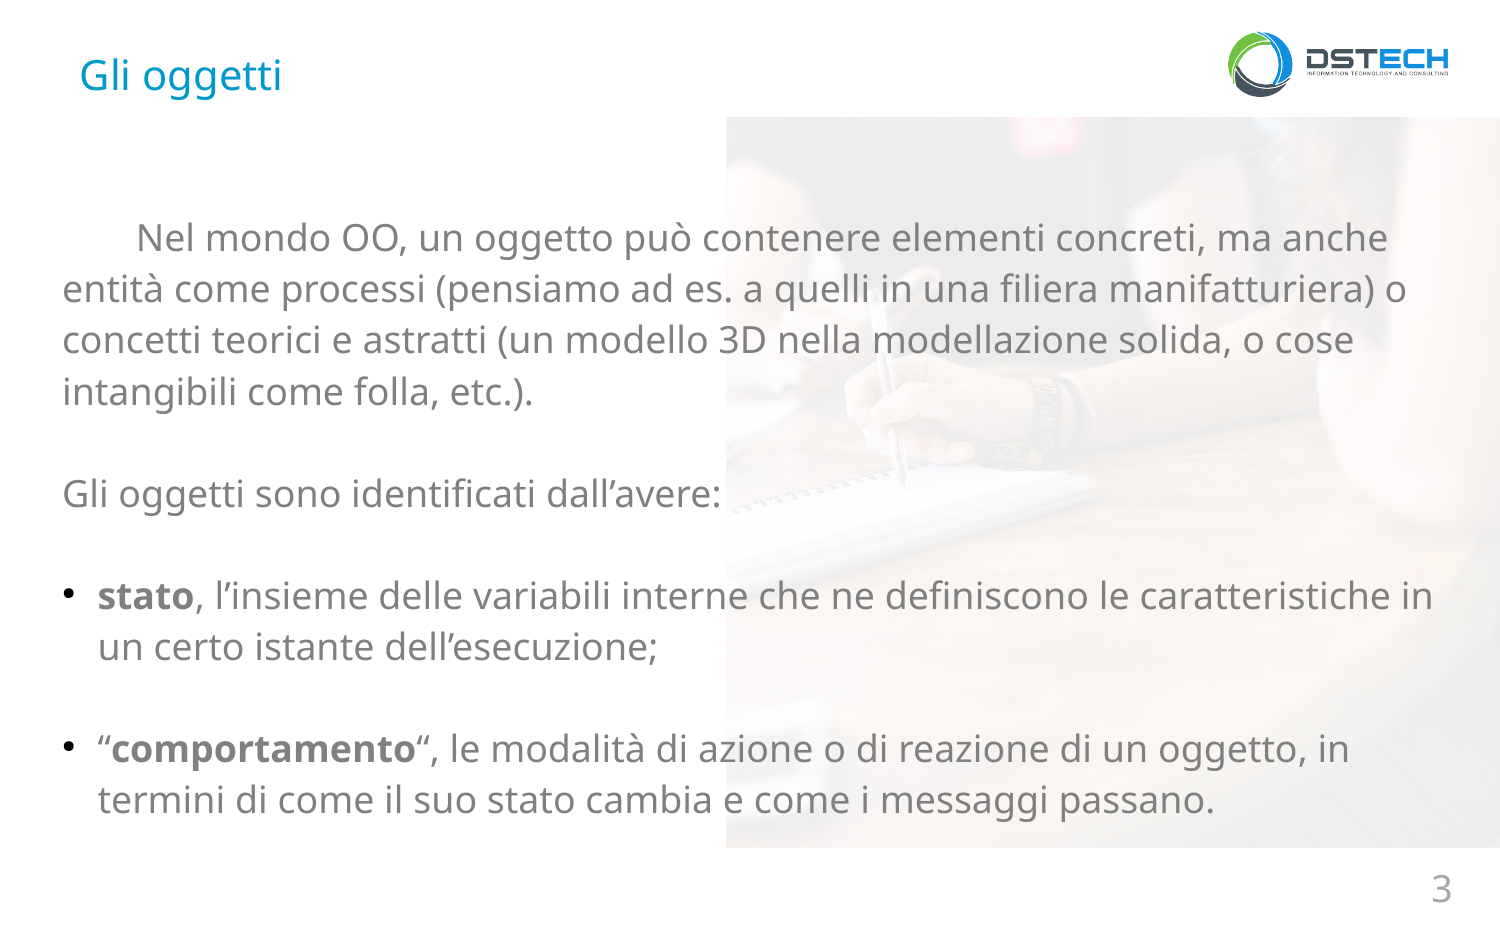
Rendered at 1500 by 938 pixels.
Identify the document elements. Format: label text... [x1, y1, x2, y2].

picture [727, 117, 1500, 848]
text_box Gli oggetti [64, 41, 1152, 101]
text_box [0, 114, 727, 863]
picture [1228, 31, 1448, 97]
text_box Nel mondo OO, un oggetto può contenere elementi concreti, ma anche entità come processi (pensiamo ad es. a quelli in una filiera manifatturiera) o concetti teorici e astratti (un modello 3D nella modellazione solida, o cose intangibili come folla, etc.). Gli oggetti sono identificati dall’avere: stato, l’insieme delle variabili interne che ne definiscono le caratteristiche in un certo istante dell’esecuzione; “comportamento“, le modalità di azione o di reazione di un oggetto, in termini di come il suo stato cambia e come i messaggi passano. [47, 153, 1465, 938]
